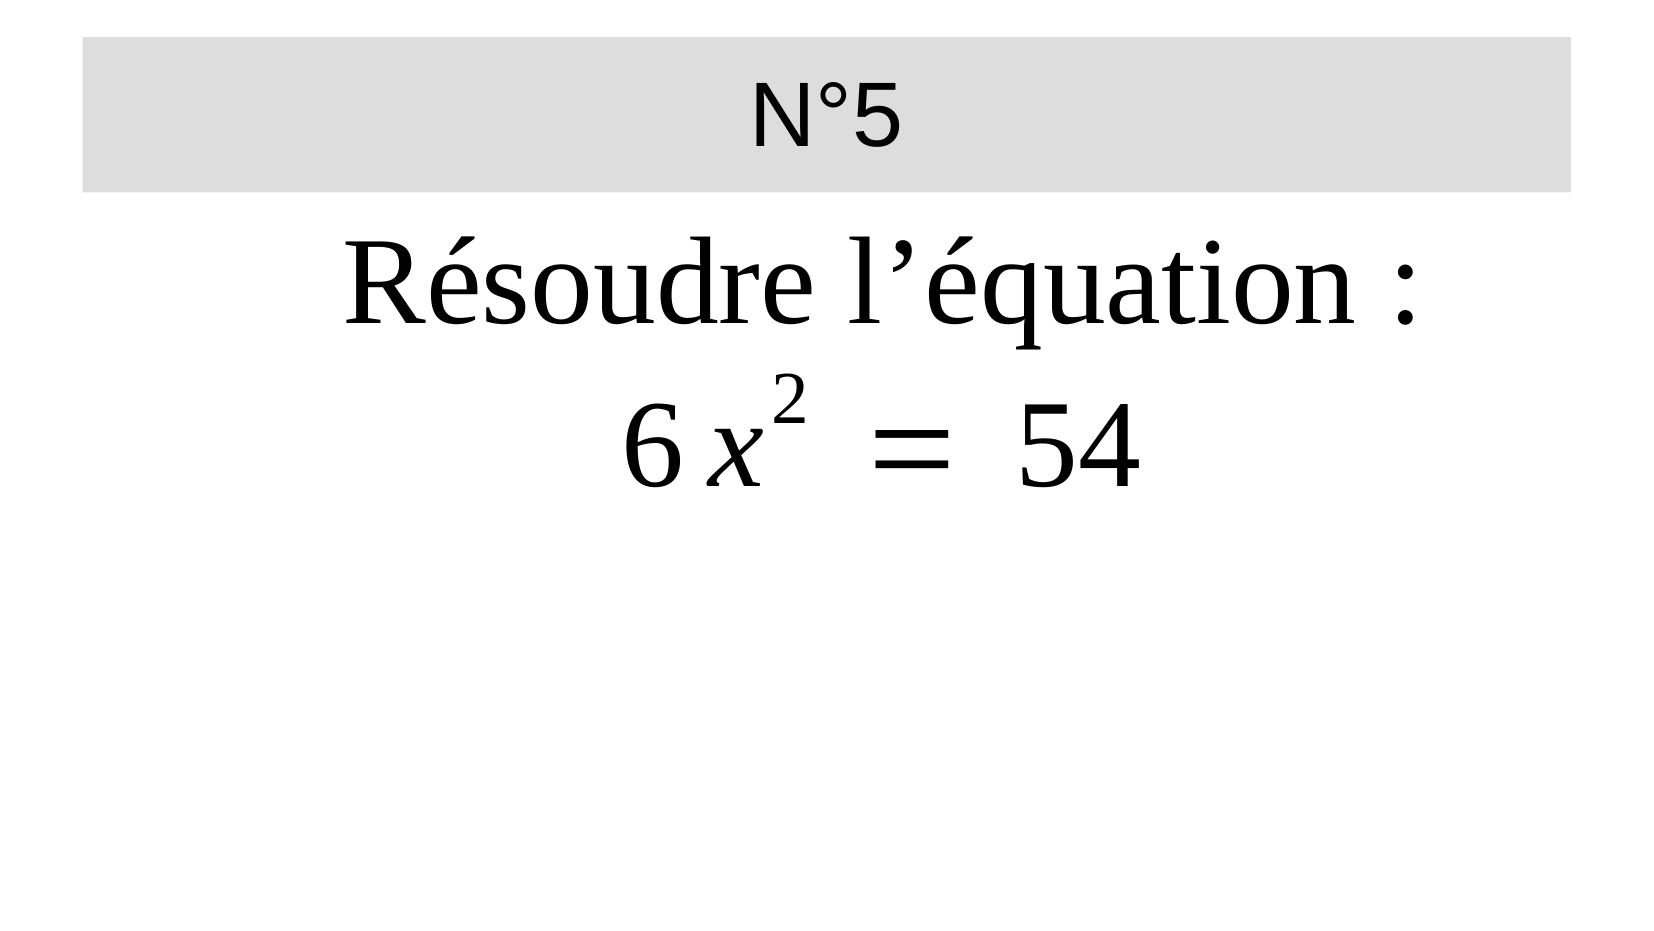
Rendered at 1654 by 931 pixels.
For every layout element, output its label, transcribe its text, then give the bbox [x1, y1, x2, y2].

title N°5 [82, 37, 1571, 193]
chart [332, 212, 1431, 513]
